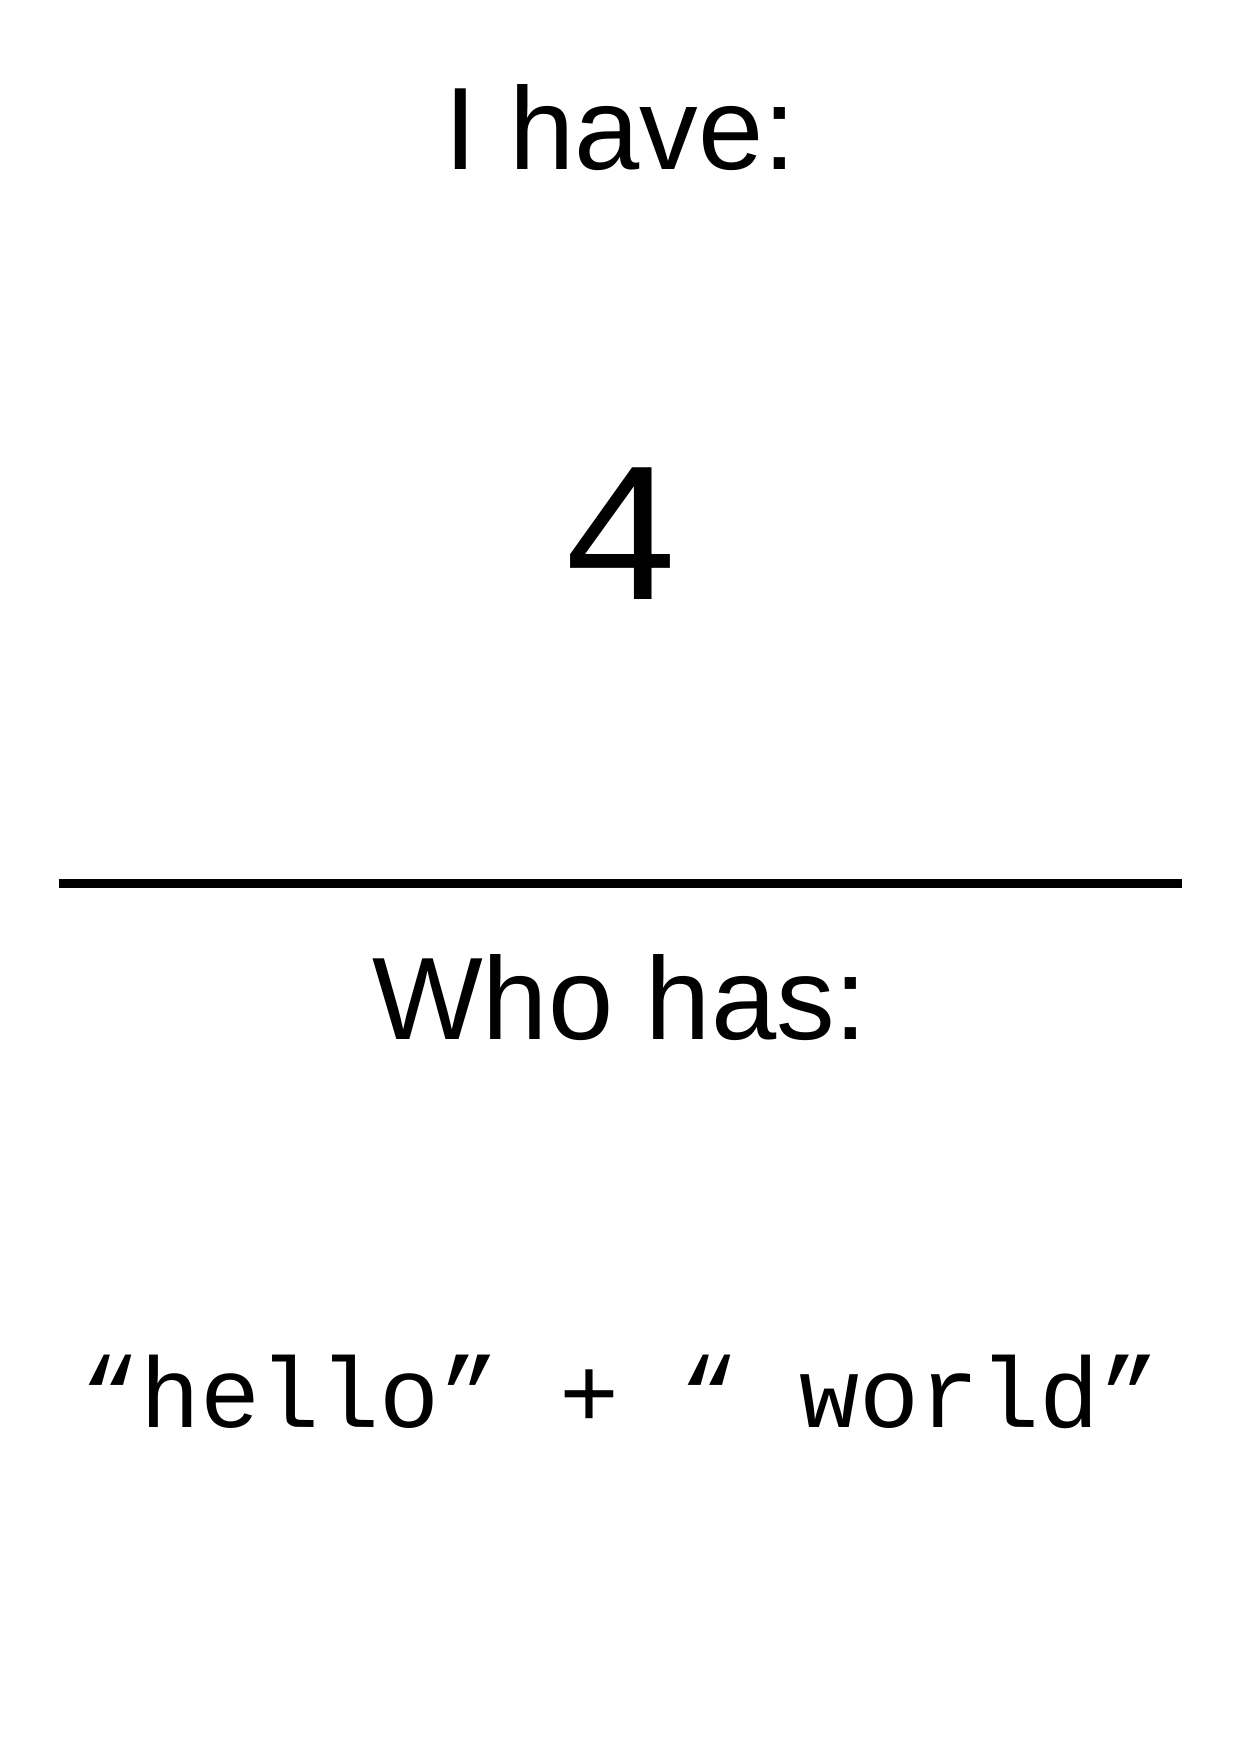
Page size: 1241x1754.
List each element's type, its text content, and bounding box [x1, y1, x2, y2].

text_box 4 [58, 268, 1182, 824]
text_box “hello” + “ world” [58, 1123, 1182, 1679]
text_box Who has: [58, 919, 1182, 1079]
subtitle I have: [58, 49, 1182, 209]
